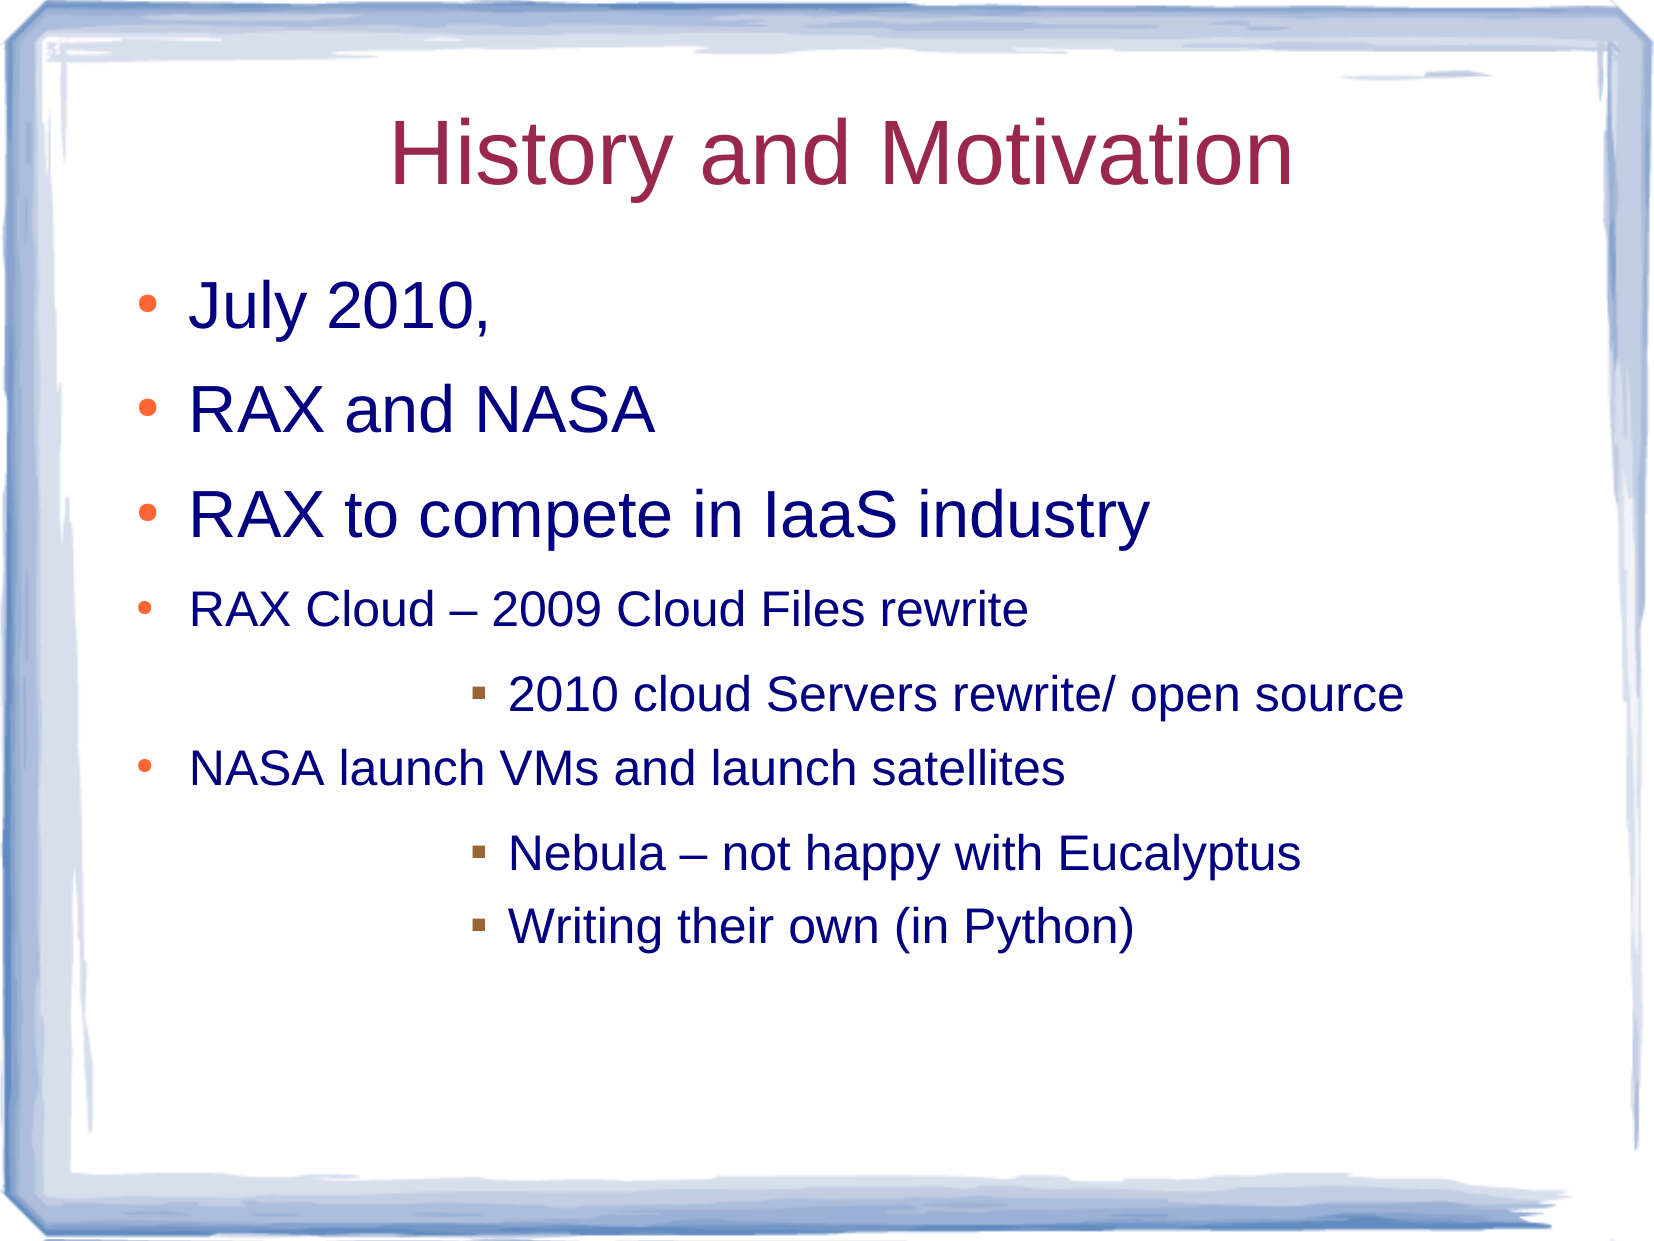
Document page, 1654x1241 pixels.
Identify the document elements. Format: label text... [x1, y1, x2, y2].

title History and Motivation [82, 49, 1571, 257]
list July 2010, RAX and NASA RAX to compete in IaaS industry RAX Cloud – 2009 Cloud Files rewrite 2010 cloud Servers rewrite/ open source NASA launch VMs and launch satellites Nebula – not happy with Eucalyptus Writing their own (in Python) [118, 268, 1571, 1087]
picture [0, 0, 1654, 1241]
